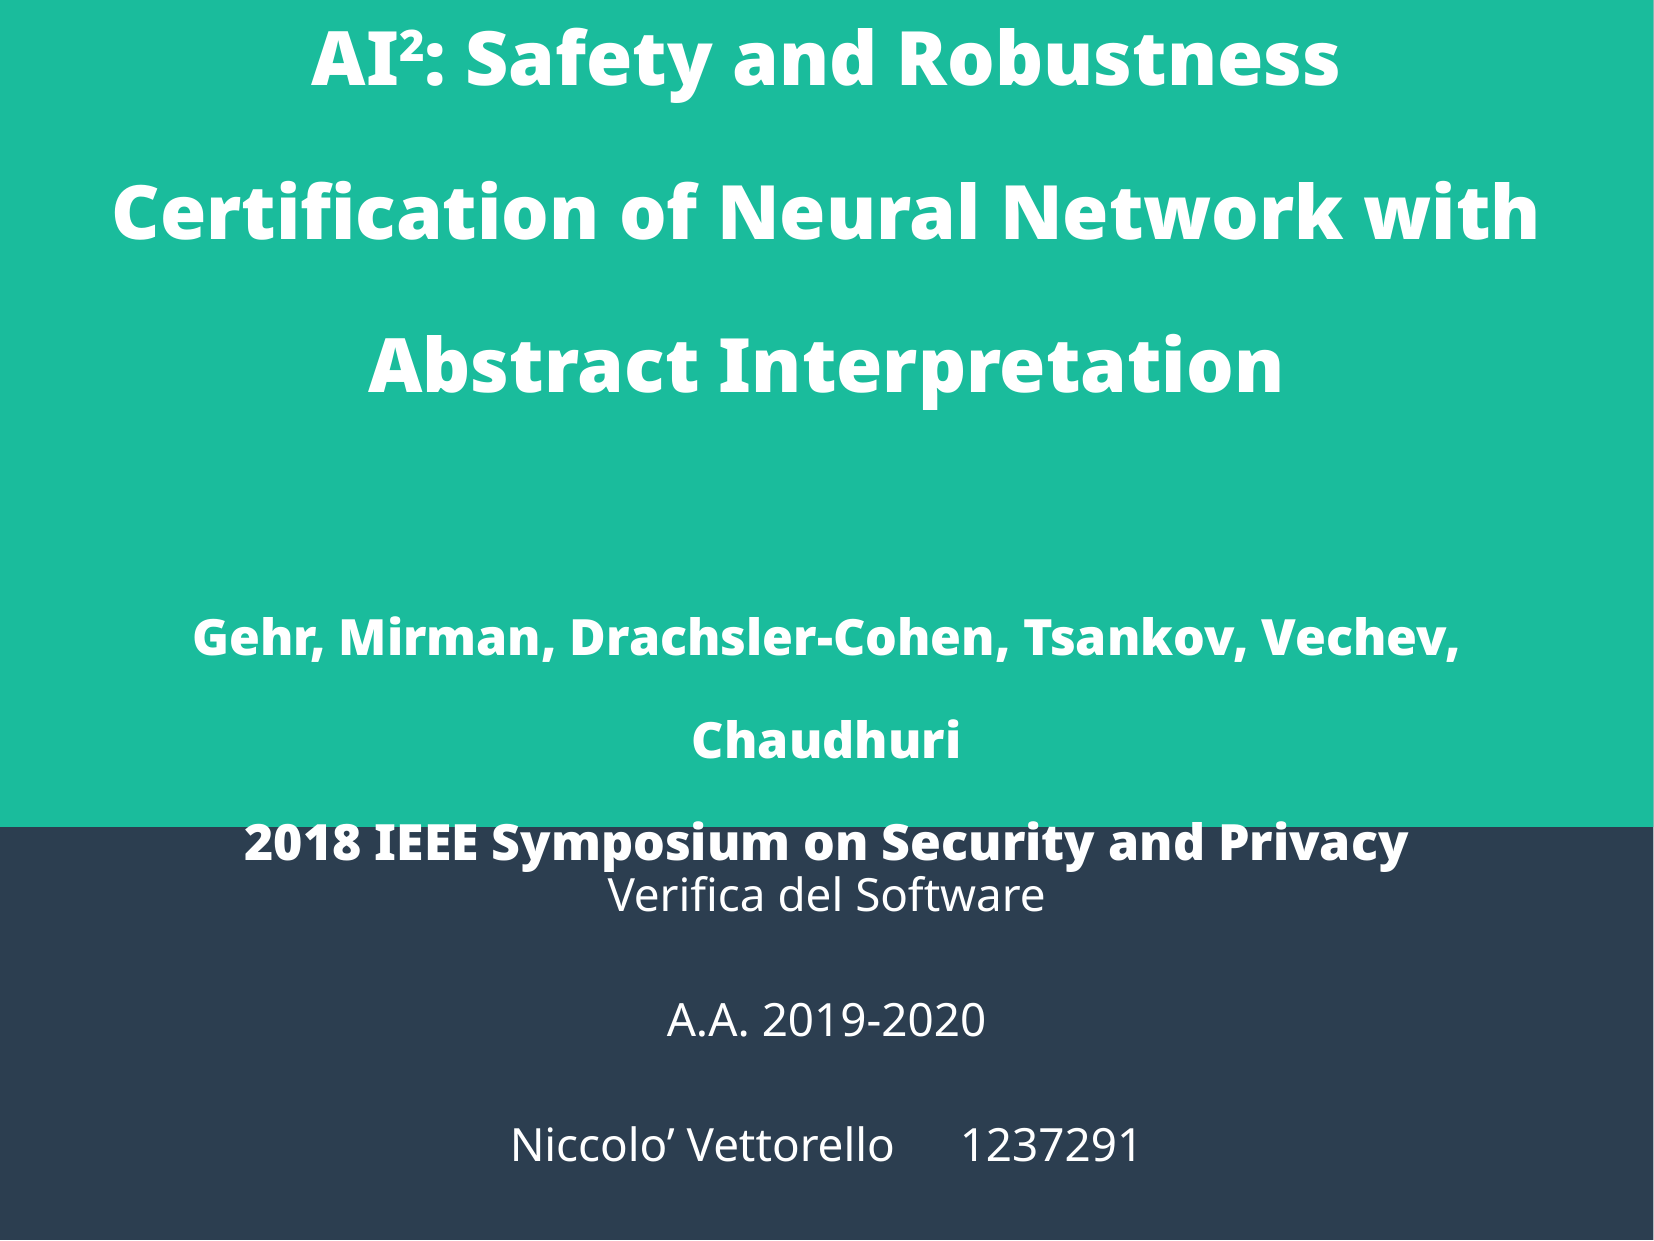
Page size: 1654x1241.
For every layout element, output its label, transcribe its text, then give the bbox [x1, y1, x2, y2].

title AI2: Safety and Robustness Certification of Neural Network with Abstract Interpretation Gehr, Mirman, Drachsler-Cohen, Tsankov, Vechev, Chaudhuri 2018 IEEE Symposium on Security and Privacy [59, 0, 1595, 830]
subtitle Verifica del Software A.A. 2019-2020 Niccolo’ Vettorello 1237291 [59, 856, 1595, 1182]
